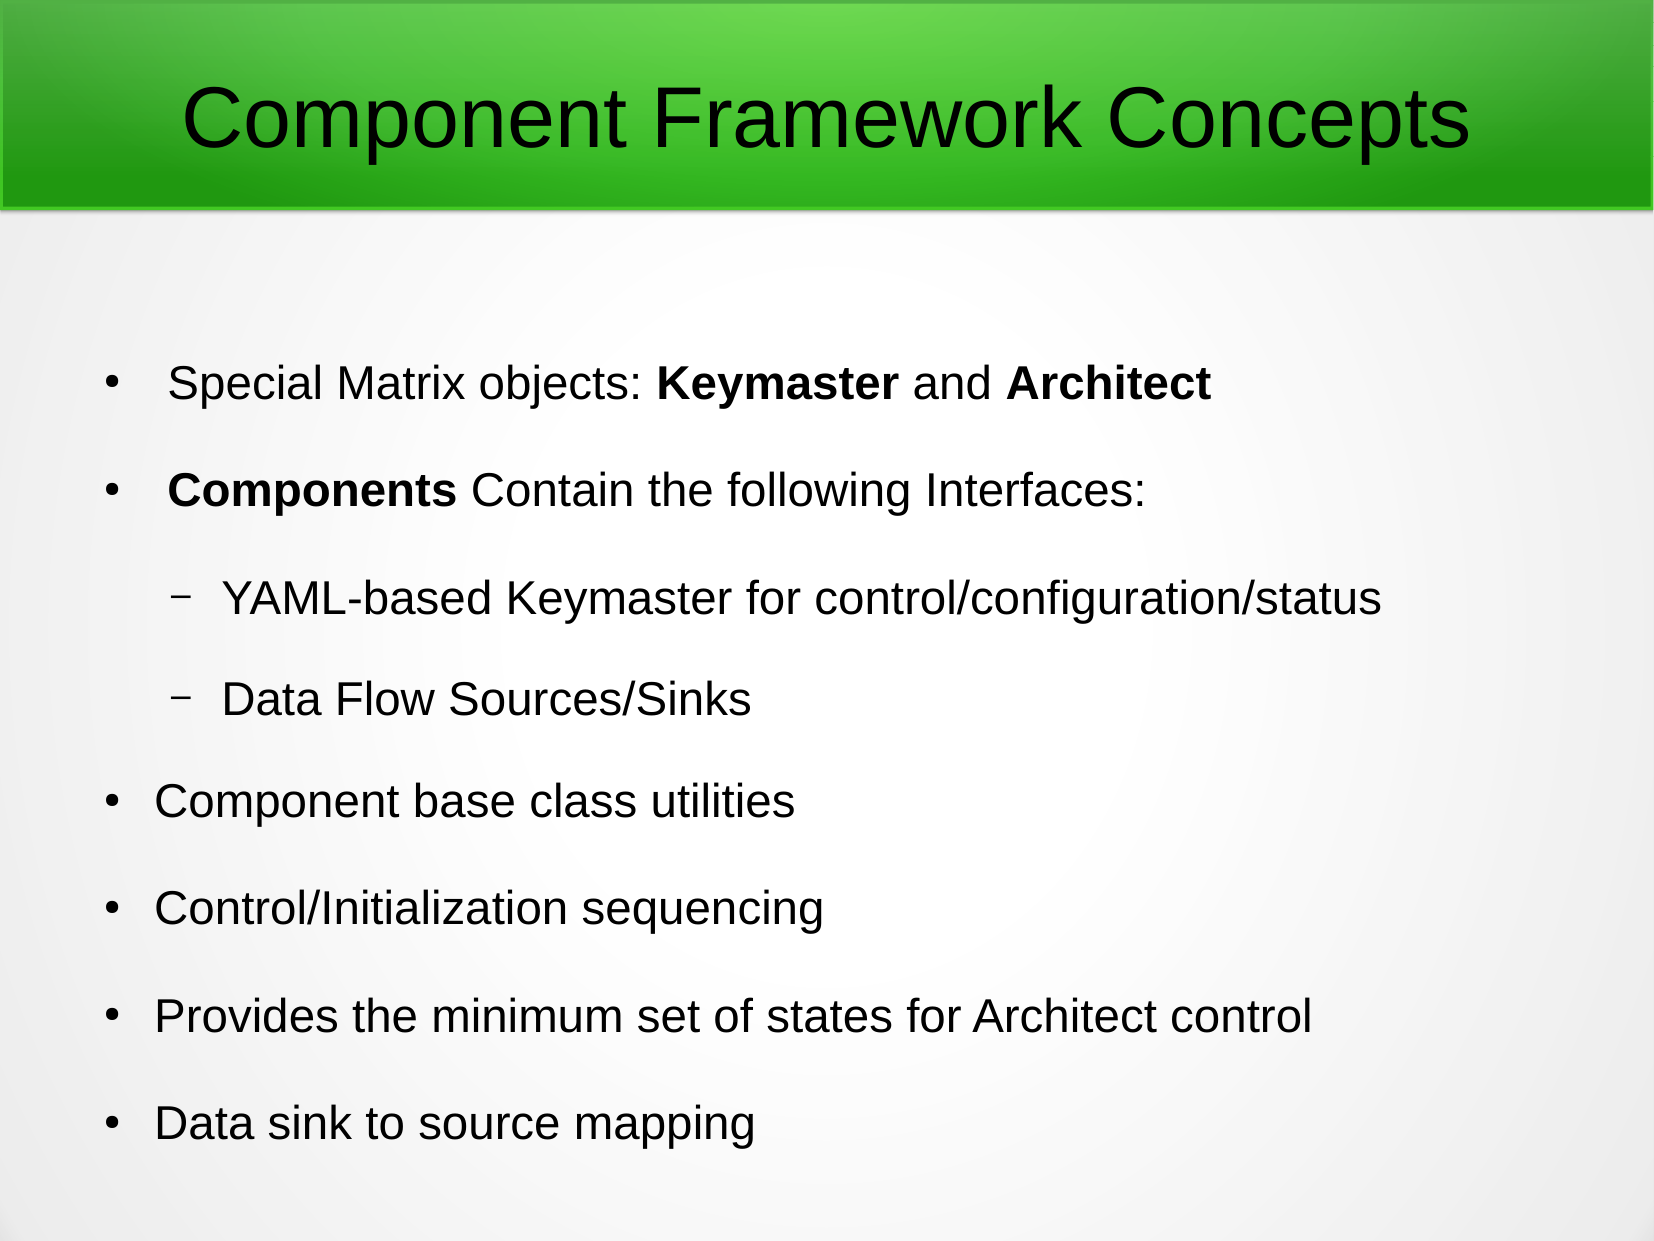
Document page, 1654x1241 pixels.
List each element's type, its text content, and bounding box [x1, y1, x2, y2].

title Component Framework Concepts [82, 47, 1571, 189]
list Special Matrix objects: Keymaster and Architect Components Contain the following Interfaces: YAML-based Keymaster for control/configuration/status Data Flow Sources/Sinks Component base class utilities Control/Initialization sequencing Provides the minimum set of states for Architect control Data sink to source mapping [86, 330, 1576, 1156]
